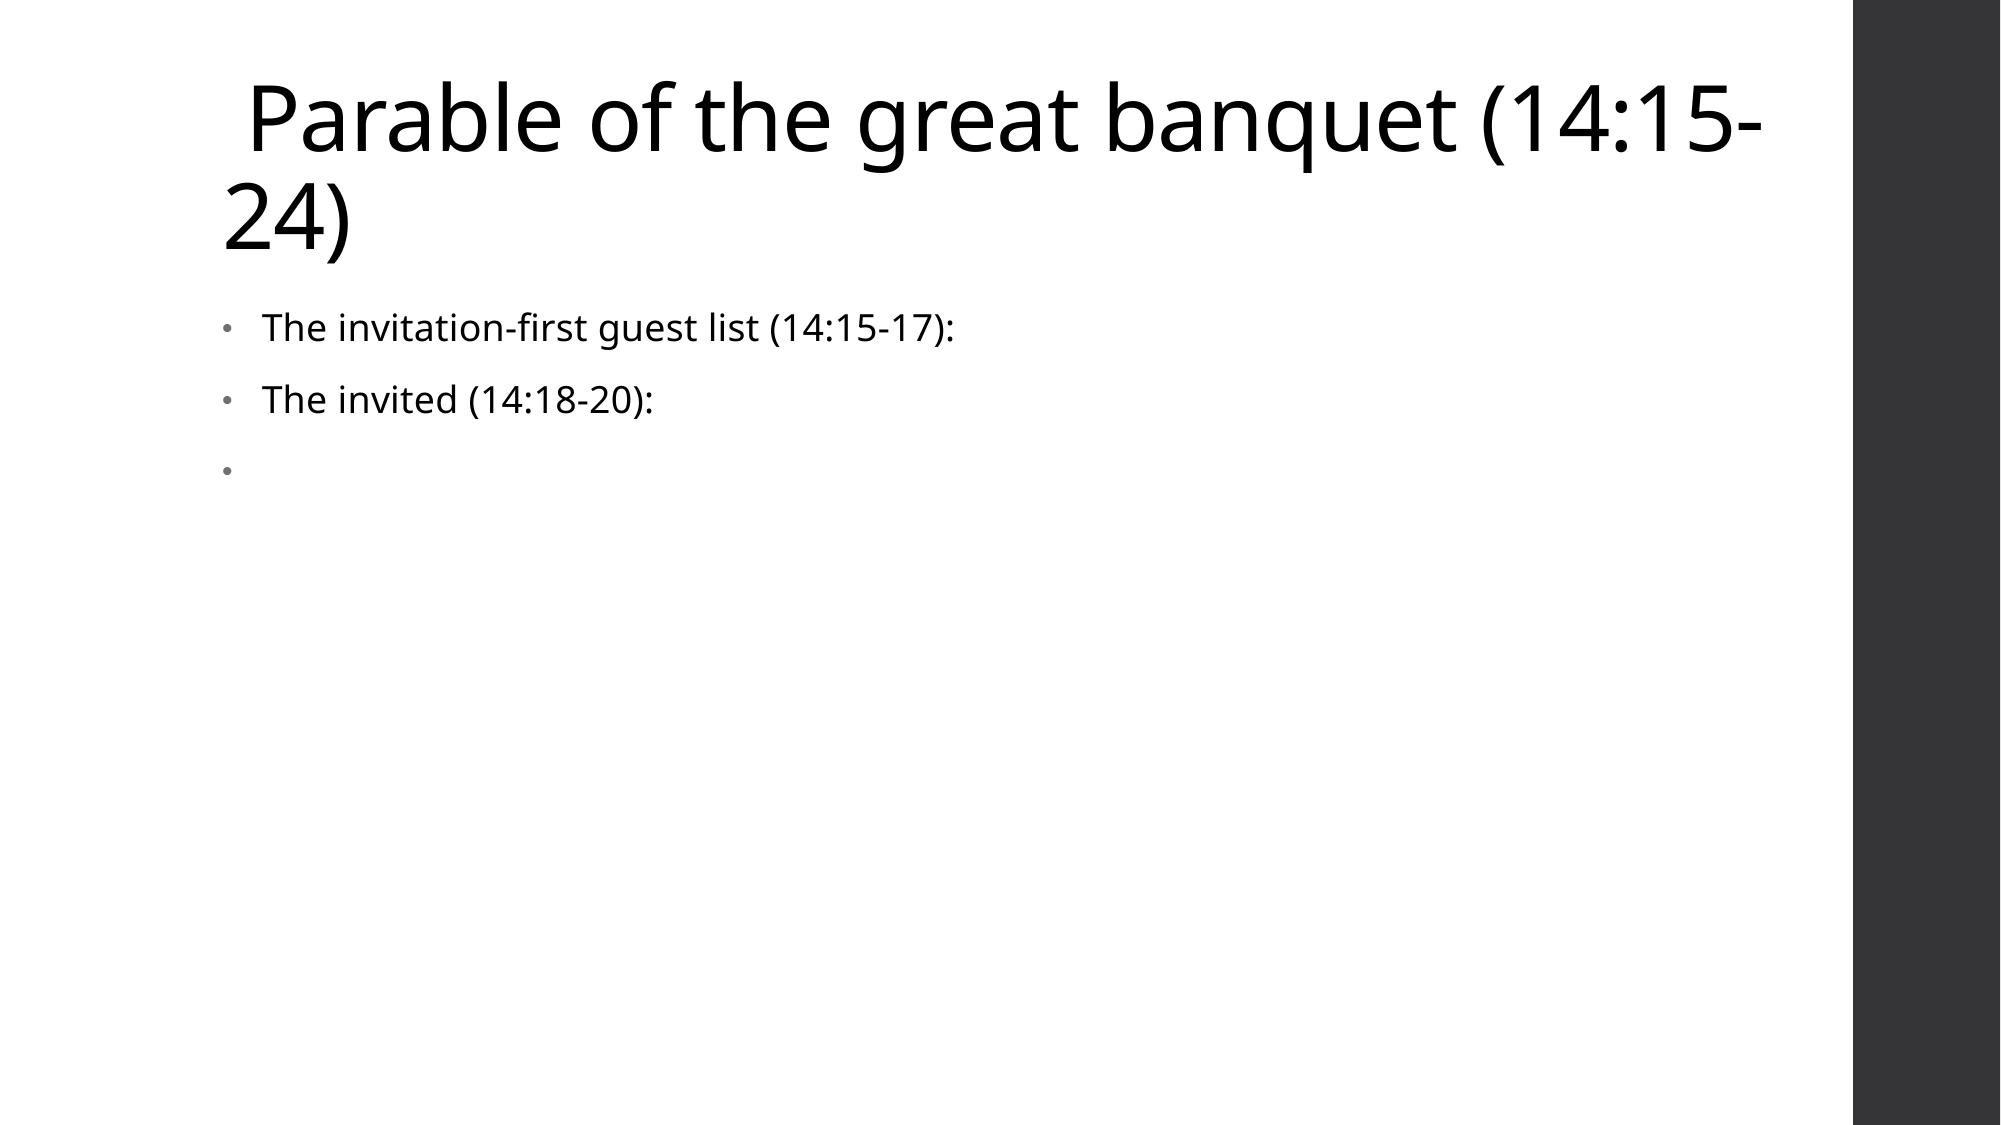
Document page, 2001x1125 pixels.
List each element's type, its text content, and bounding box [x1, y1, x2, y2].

title Parable of the great banquet (14:15-24) [206, 60, 1797, 278]
list The invitation-first guest list (14:15-17): The invited (14:18-20): [206, 299, 1617, 1014]
